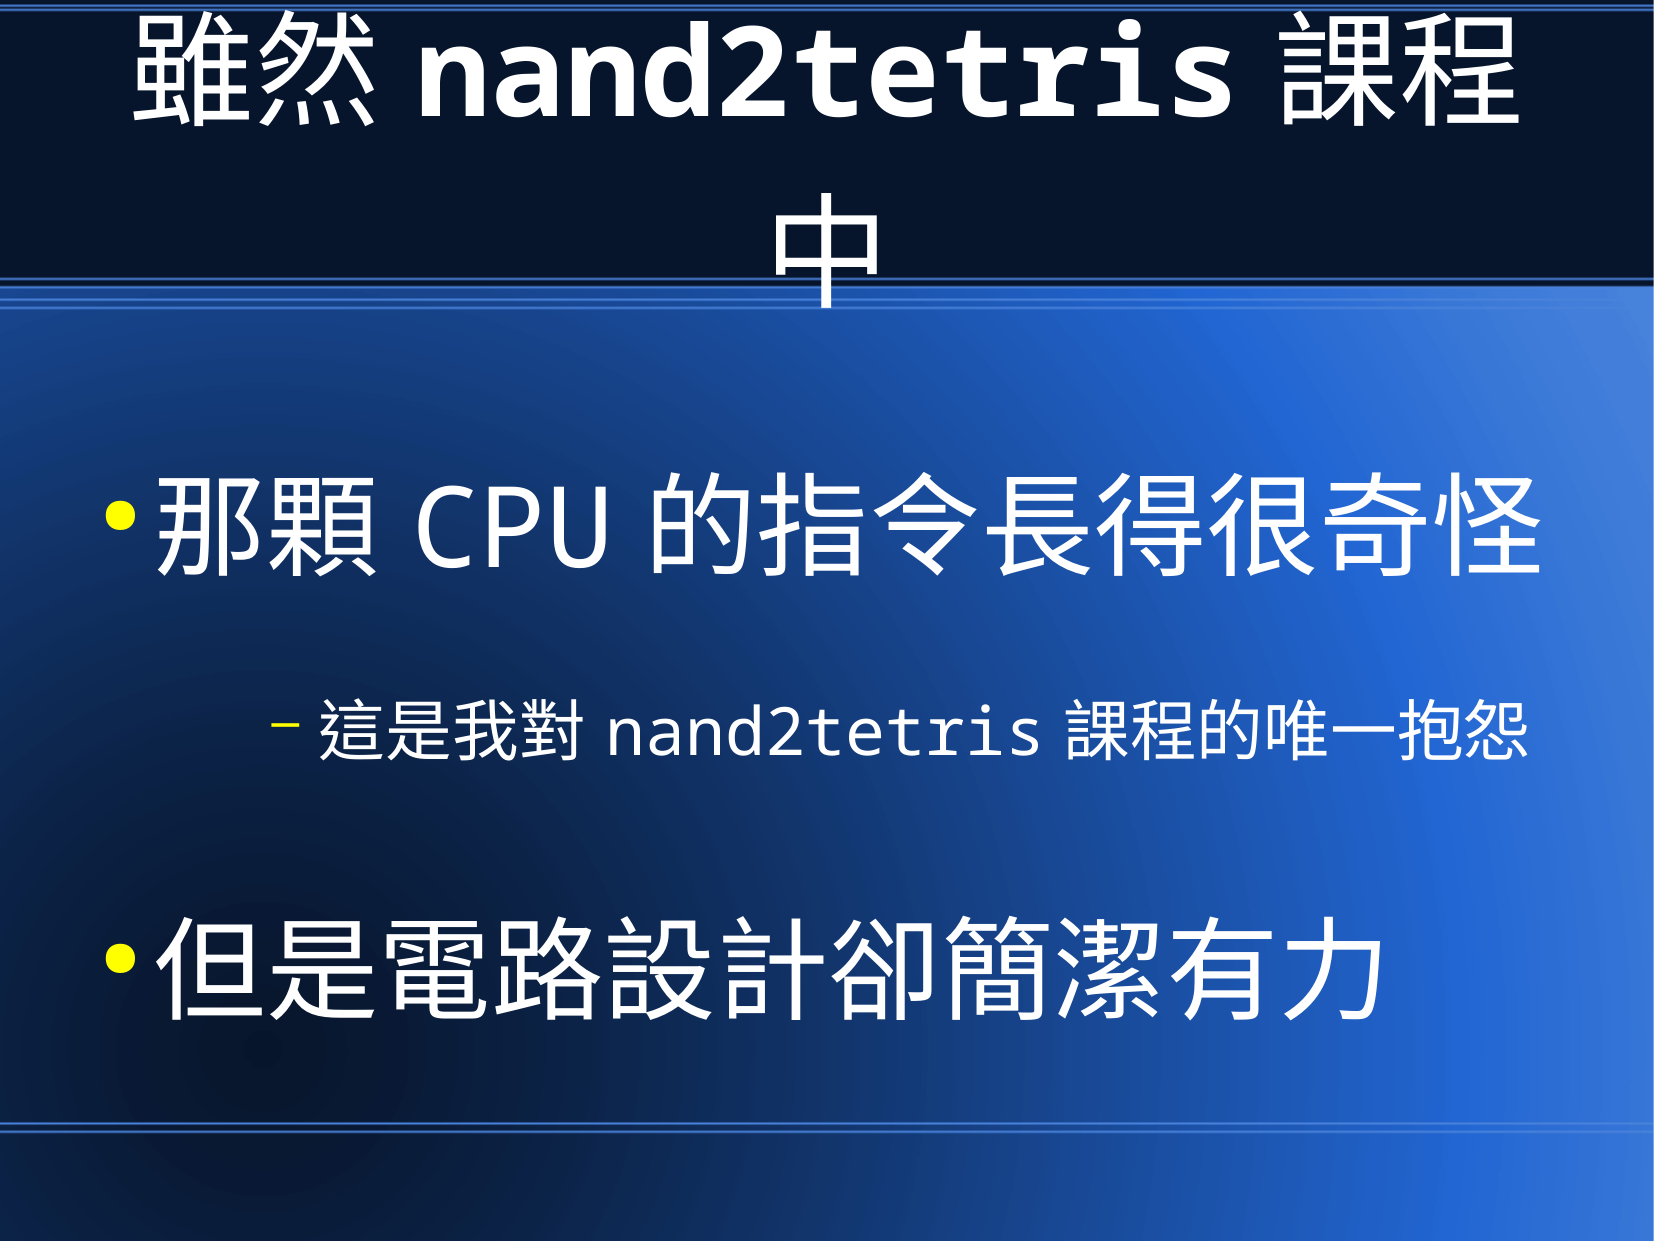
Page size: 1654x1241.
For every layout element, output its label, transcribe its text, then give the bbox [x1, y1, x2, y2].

title 雖然nand2tetris課程中 [82, 49, 1571, 257]
list 那顆CPU的指令長得很奇怪 這是我對nand2tetris課程的唯一抱怨 但是電路設計卻簡潔有力 [82, 355, 1571, 1241]
picture [0, 0, 1654, 1241]
